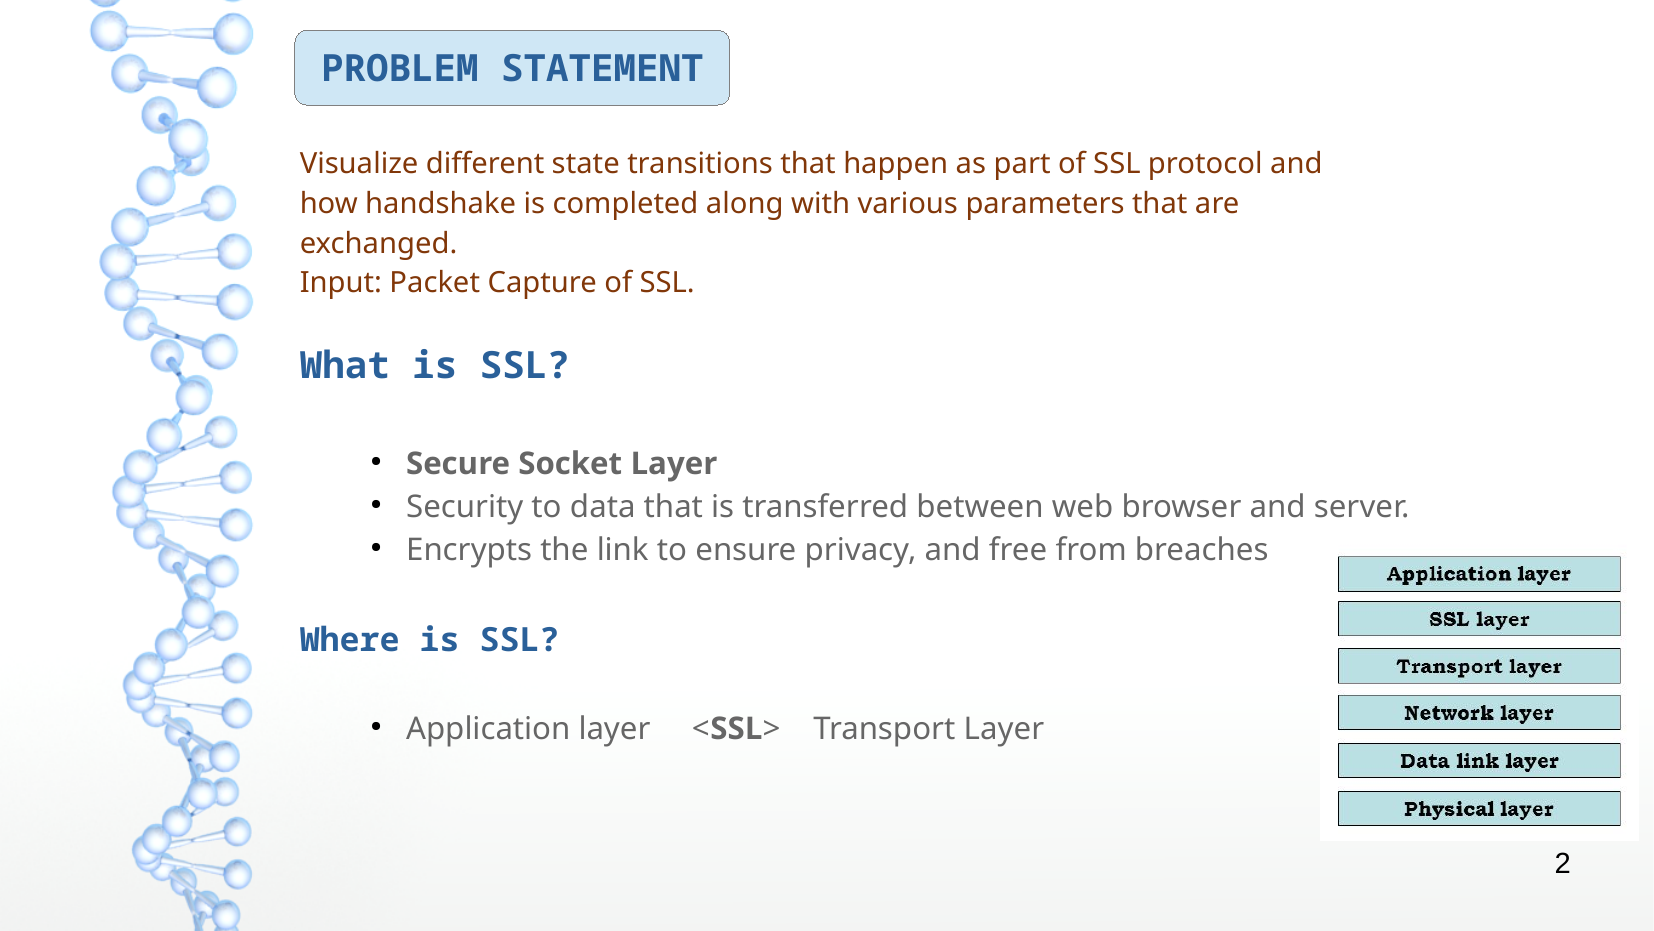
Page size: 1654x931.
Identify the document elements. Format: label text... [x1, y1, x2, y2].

text_box PROBLEM STATEMENT [294, 30, 730, 106]
text_box What is SSL? Secure Socket Layer Security to data that is transferred between web browser and server. Encrypts the link to ensure privacy, and free from breaches [285, 331, 1576, 557]
text_box Where is SSL? Application layer <SSL> Transport Layer [285, 608, 1320, 798]
picture [0, 0, 1654, 931]
text_box Visualize different state transitions that happen as part of SSL protocol and how handshake is completed along with various parameters that are exchanged. Input: Packet Capture of SSL. [285, 15, 1366, 356]
